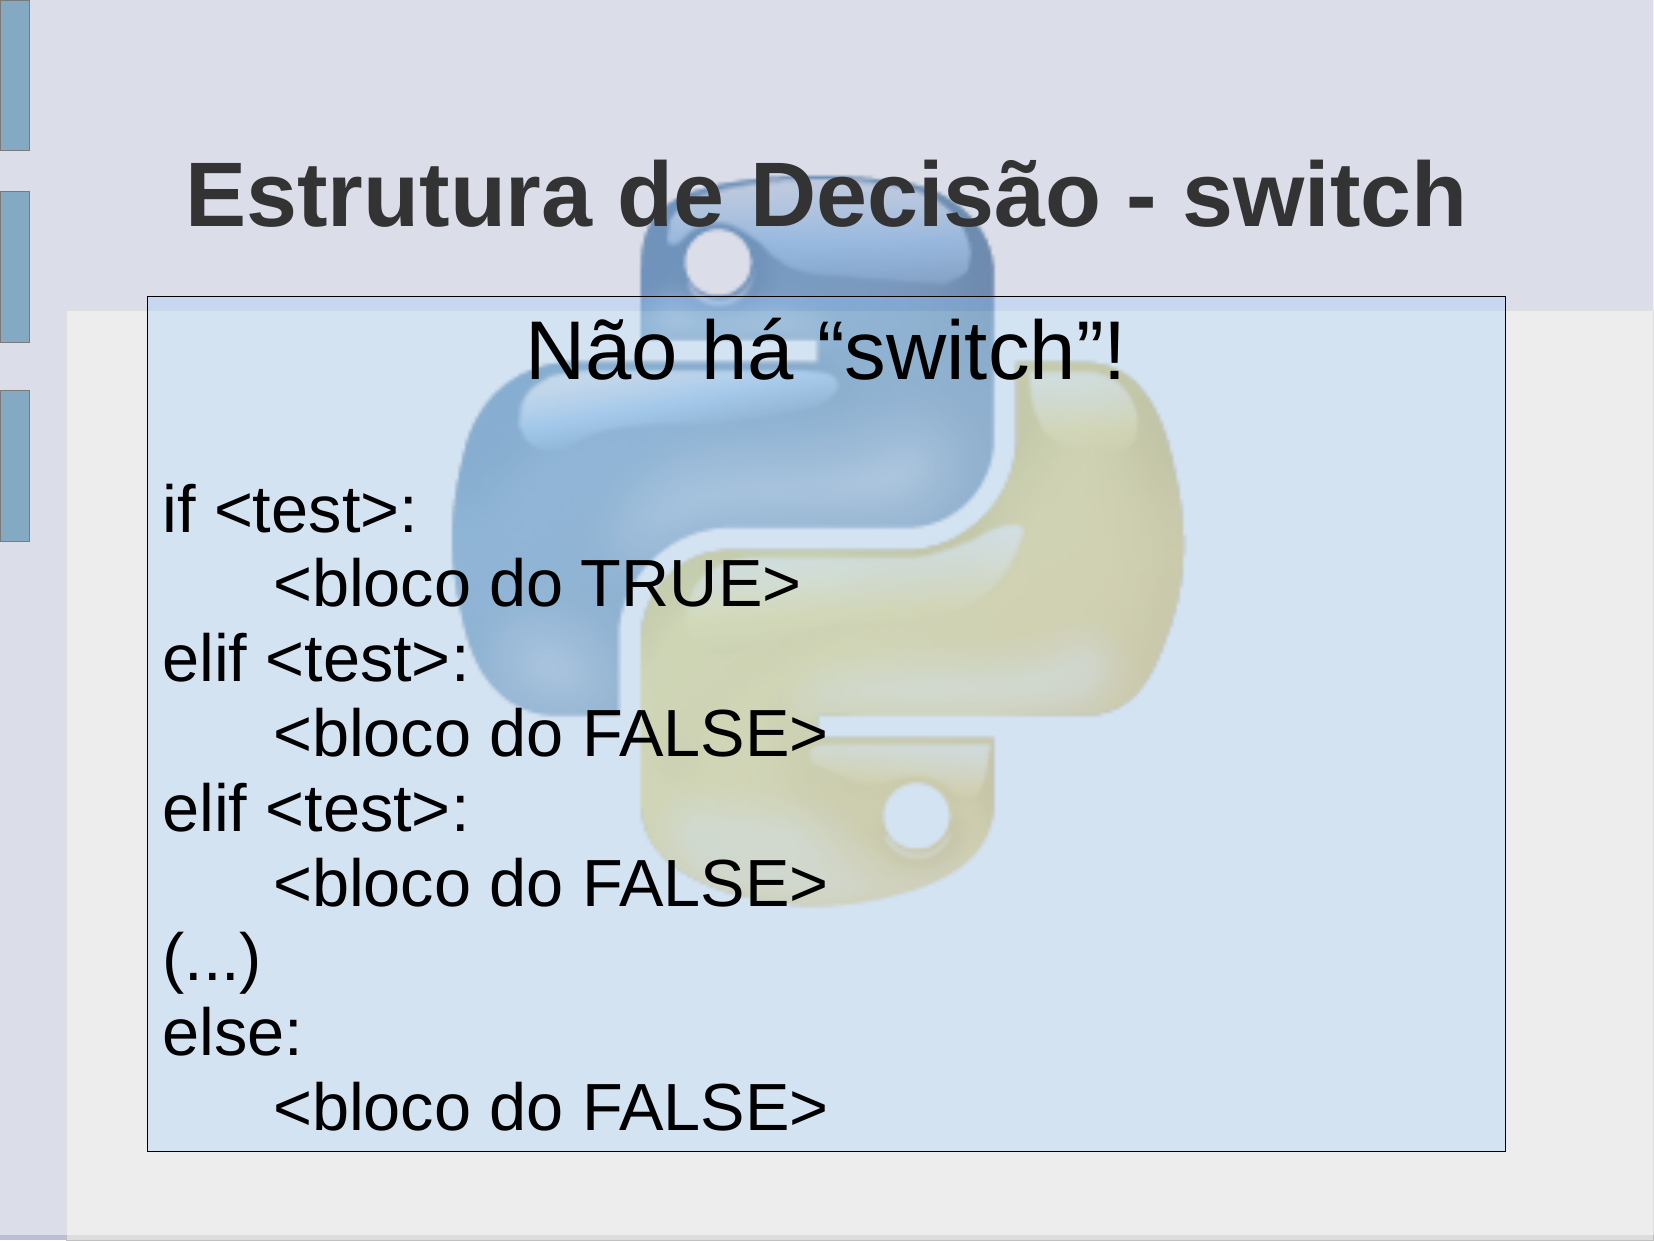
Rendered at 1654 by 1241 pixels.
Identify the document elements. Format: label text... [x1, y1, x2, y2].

picture [0, 0, 1654, 1235]
title Estrutura de Decisão - switch [121, 91, 1534, 299]
text_box Não há “switch”! if <test>: <bloco do TRUE> elif <test>: <bloco do FALSE> elif <test>: <bloco do FALSE> (...) else: <bloco do FALSE> [147, 296, 1506, 1152]
